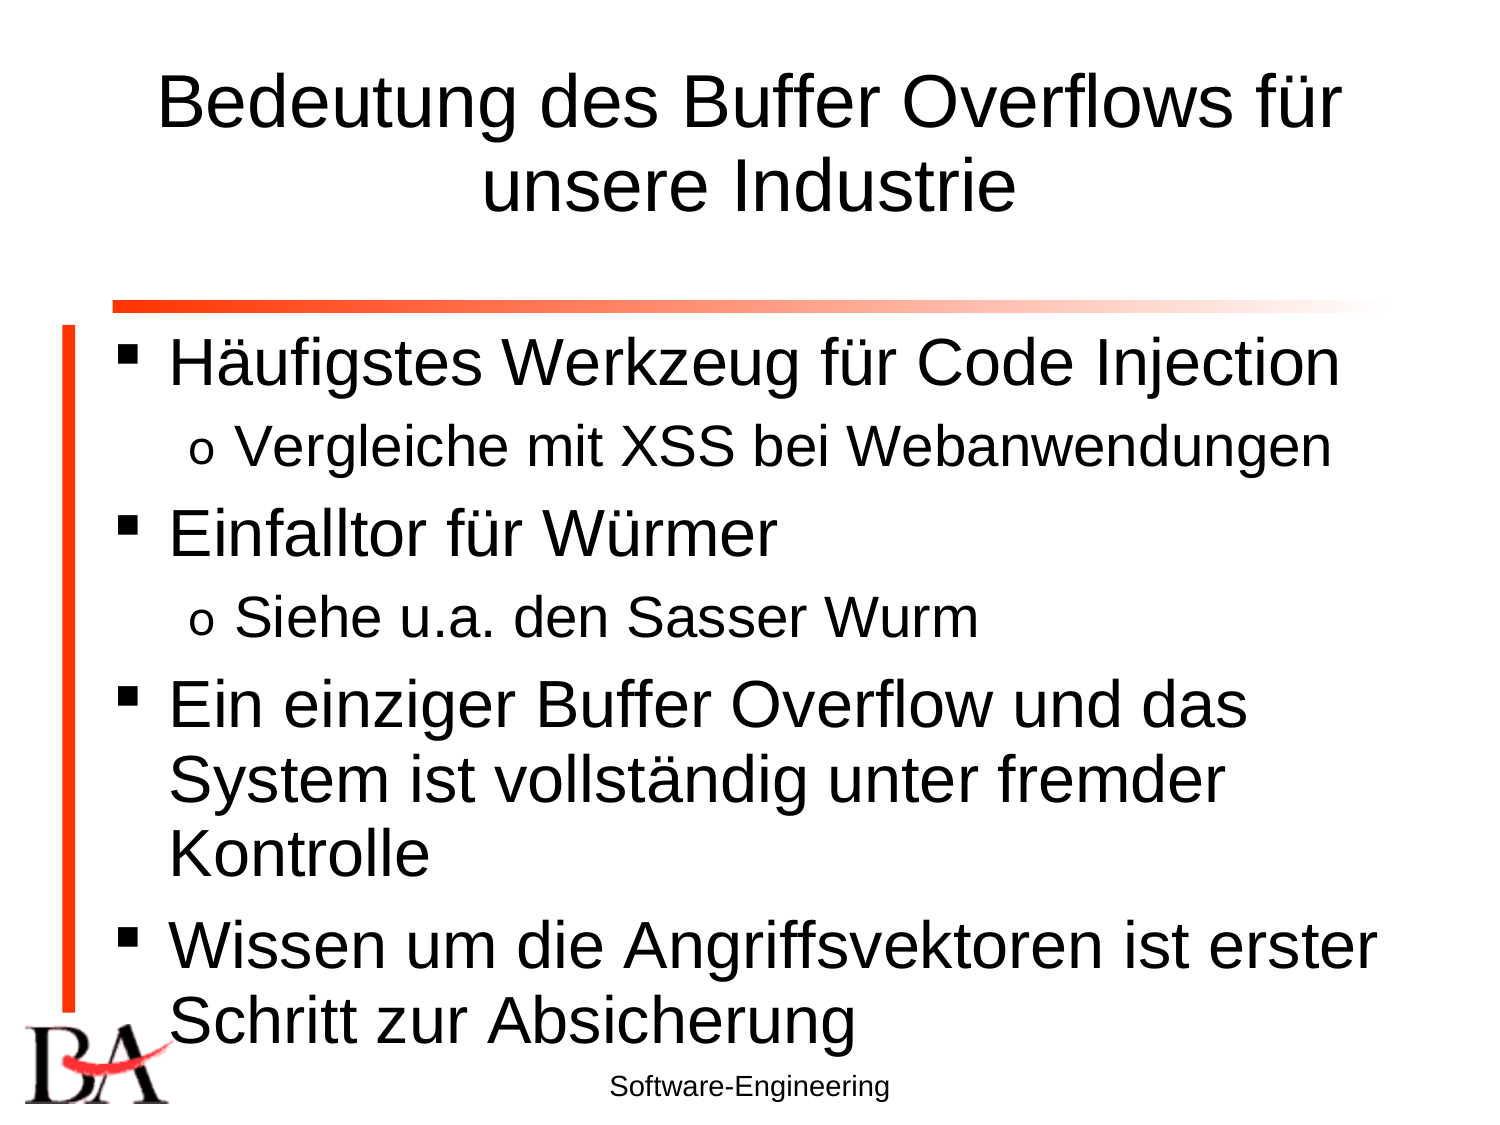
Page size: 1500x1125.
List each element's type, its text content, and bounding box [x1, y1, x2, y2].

list Häufigstes Werkzeug für Code Injection Vergleiche mit XSS bei Webanwendungen Einfalltor für Würmer Siehe u.a. den Sasser Wurm Ein einziger Buffer Overflow und das System ist vollständig unter fremder Kontrolle Wissen um die Angriffsvektoren ist erster Schritt zur Absicherung [112, 324, 1388, 1057]
title Bedeutung des Buffer Overflows für unsere Industrie [112, 28, 1388, 259]
picture [24, 1024, 175, 1104]
